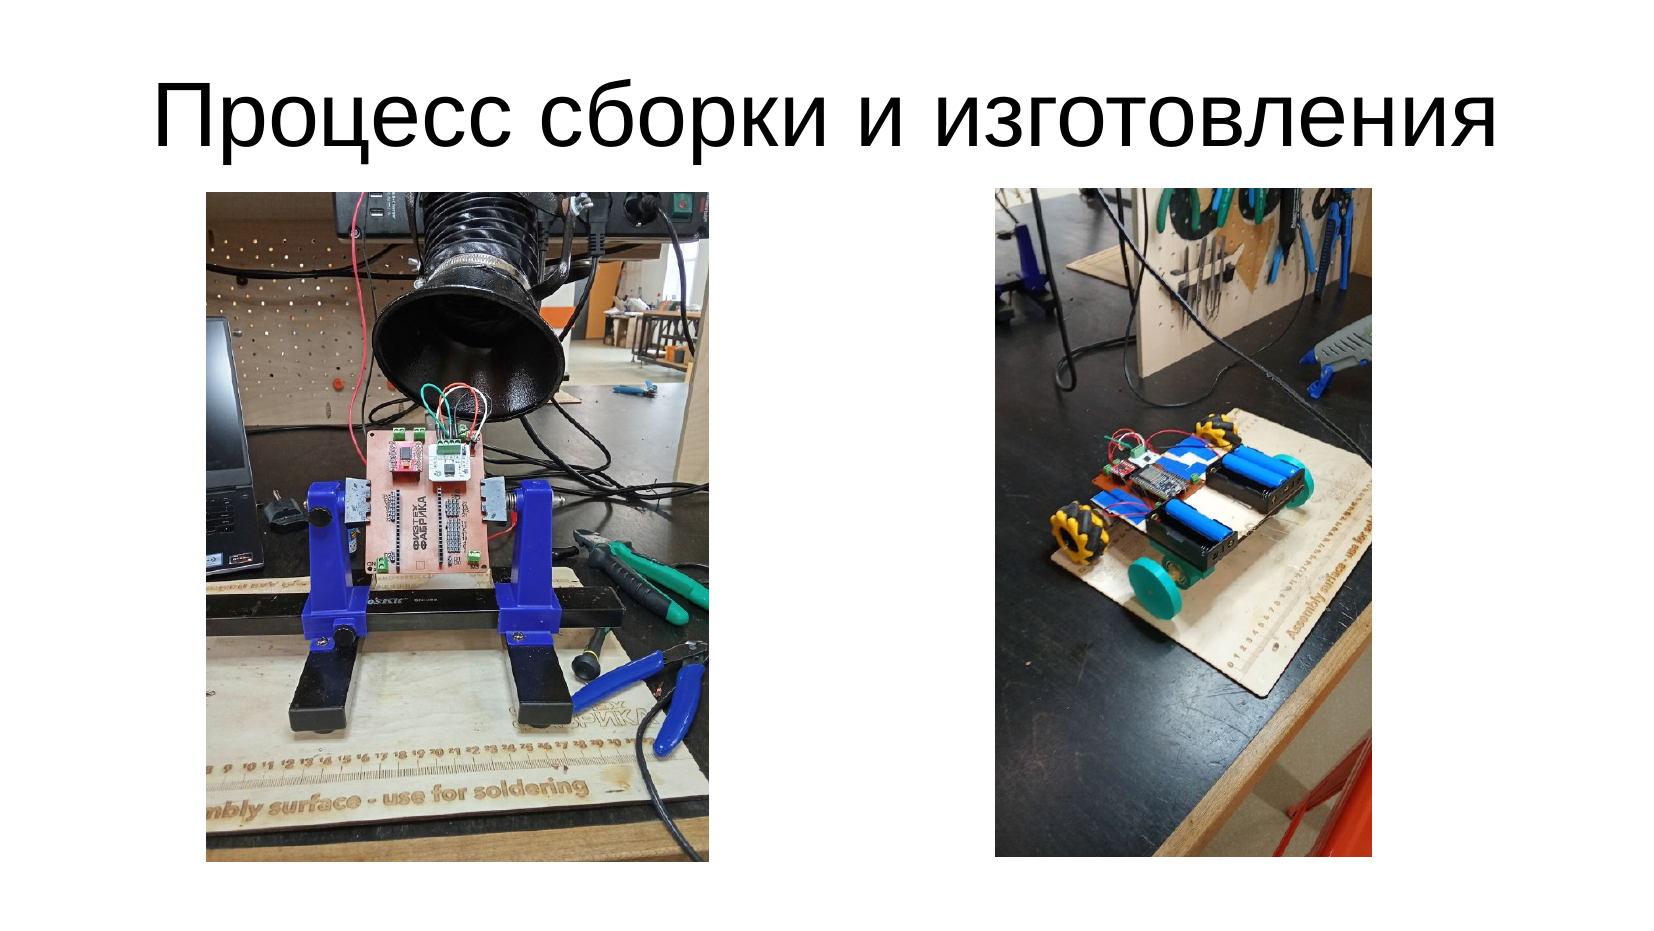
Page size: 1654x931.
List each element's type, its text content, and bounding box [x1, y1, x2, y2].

picture [995, 188, 1372, 857]
title Процесс сборки и изготовления [82, 37, 1571, 193]
picture [206, 192, 709, 862]
